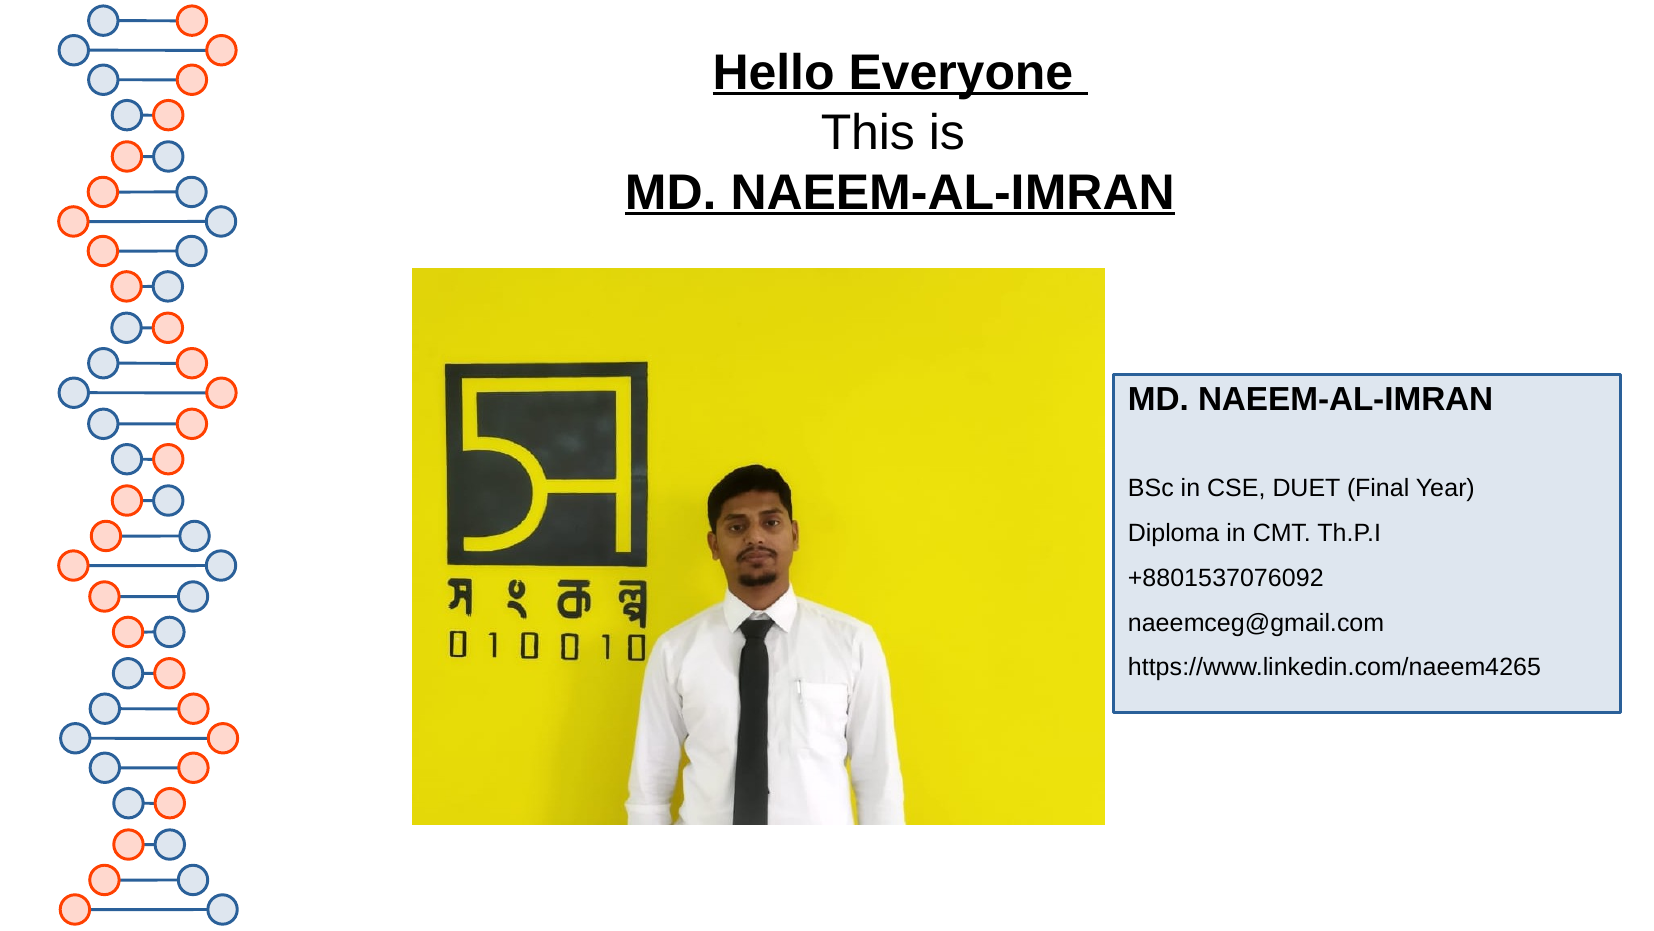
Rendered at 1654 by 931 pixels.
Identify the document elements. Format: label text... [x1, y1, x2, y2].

text_box MD. NAEEM-AL-IMRAN BSc in CSE, DUET (Final Year) Diploma in CMT. Th.P.I +8801537076092 naeemceg@gmail.com https://www.linkedin.com/naeem4265 [1113, 374, 1621, 713]
text_box Hello Everyone This is MD. NAEEM-AL-IMRAN [525, 31, 1275, 257]
picture [412, 268, 1105, 825]
